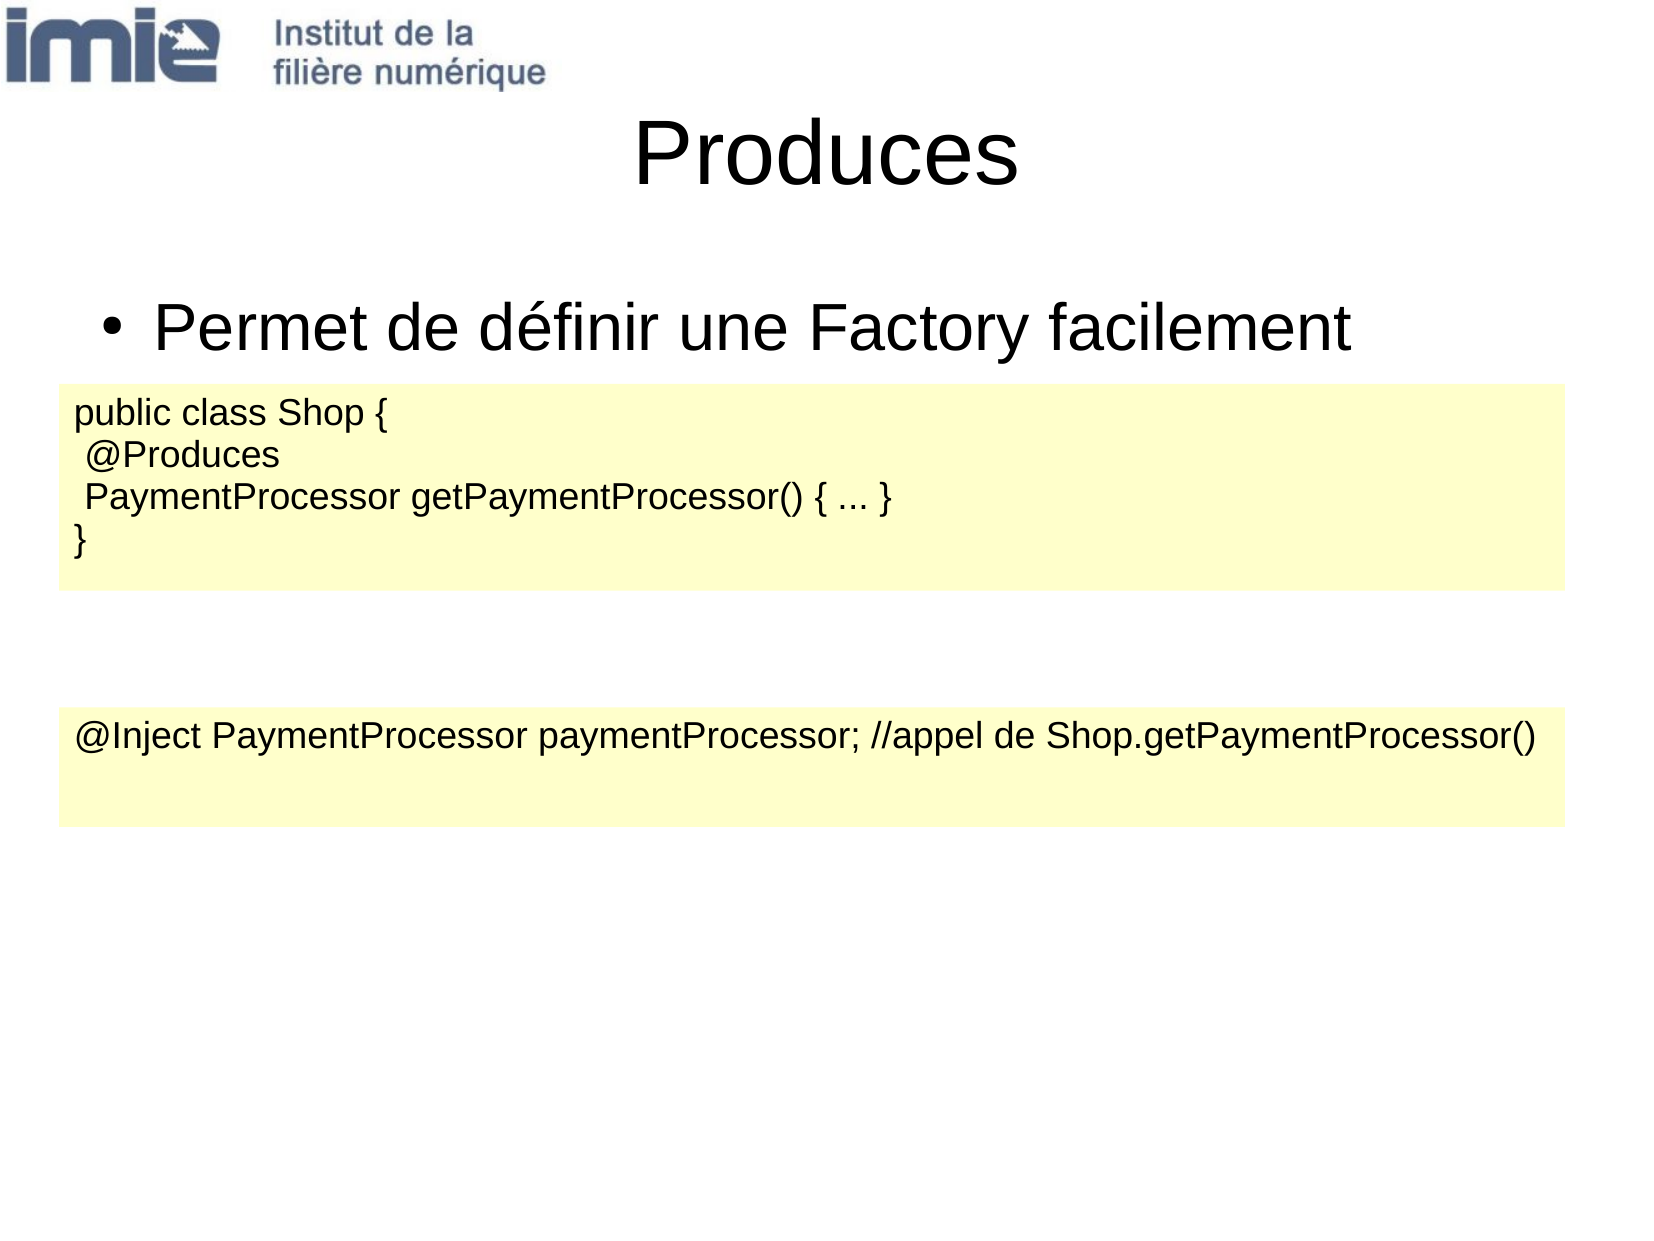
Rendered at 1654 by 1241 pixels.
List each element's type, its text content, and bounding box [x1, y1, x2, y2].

list Permet de définir une Factory facilement [82, 290, 1571, 1010]
text_box @Inject PaymentProcessor paymentProcessor; //appel de Shop.getPaymentProcessor() [59, 707, 1565, 827]
text_box public class Shop { @Produces PaymentProcessor getPaymentProcessor() { ... } } [59, 383, 1565, 591]
picture [1, 0, 562, 92]
title Produces [82, 49, 1571, 257]
